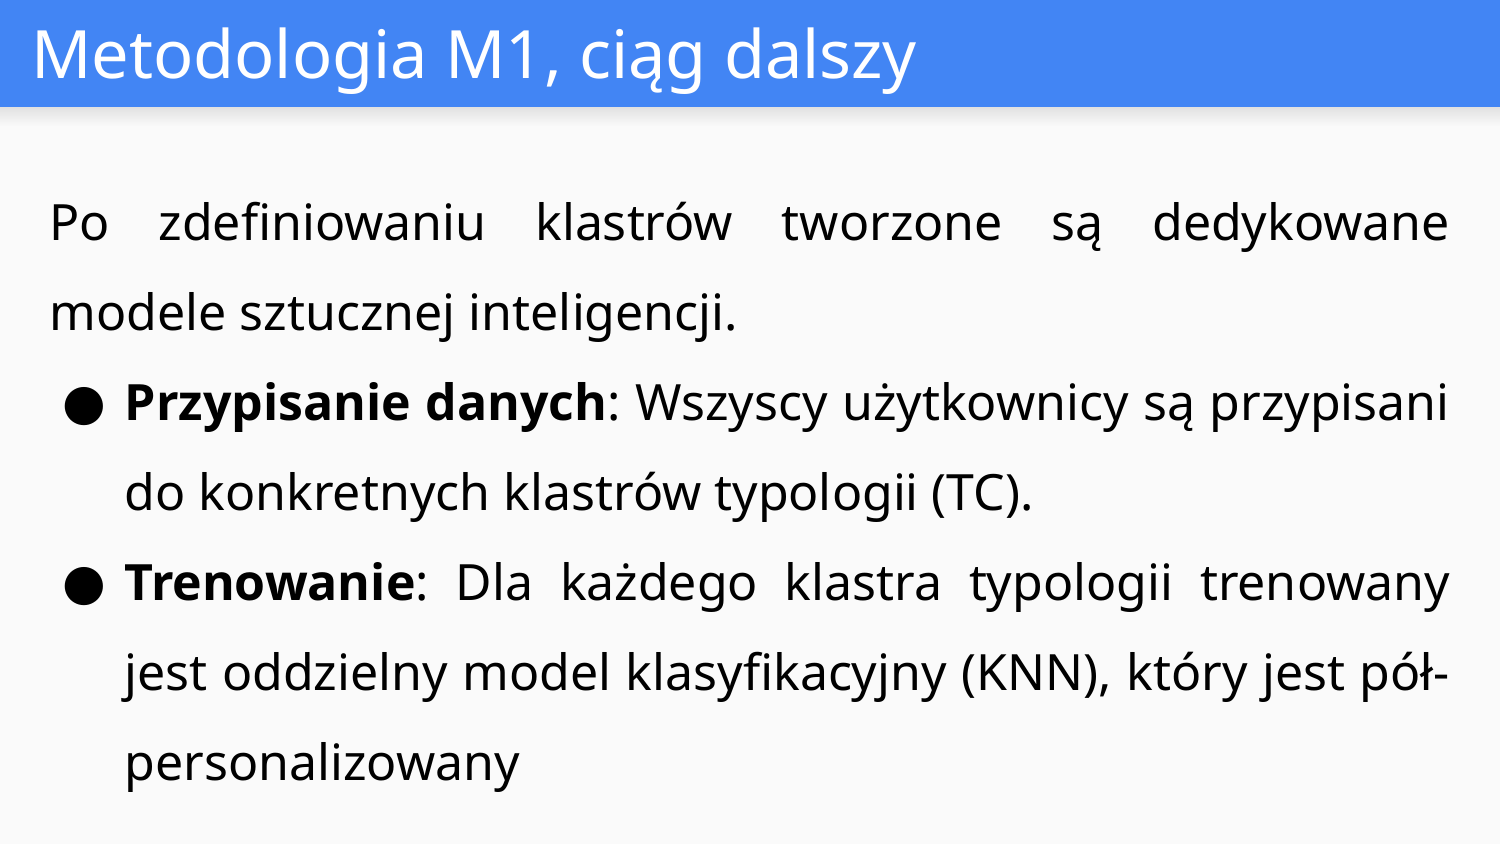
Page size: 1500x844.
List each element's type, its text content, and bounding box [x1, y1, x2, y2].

title Metodologia M1, ciąg dalszy [16, 2, 1464, 102]
list Po zdefiniowaniu klastrów tworzone są dedykowane modele sztucznej inteligencji. Przypisanie danych: Wszyscy użytkownicy są przypisani do konkretnych klastrów typologii (TC). Trenowanie: Dla każdego klastra typologii trenowany jest oddzielny model klasyfikacyjny (KNN), który jest pół-personalizowany [34, 133, 1466, 817]
